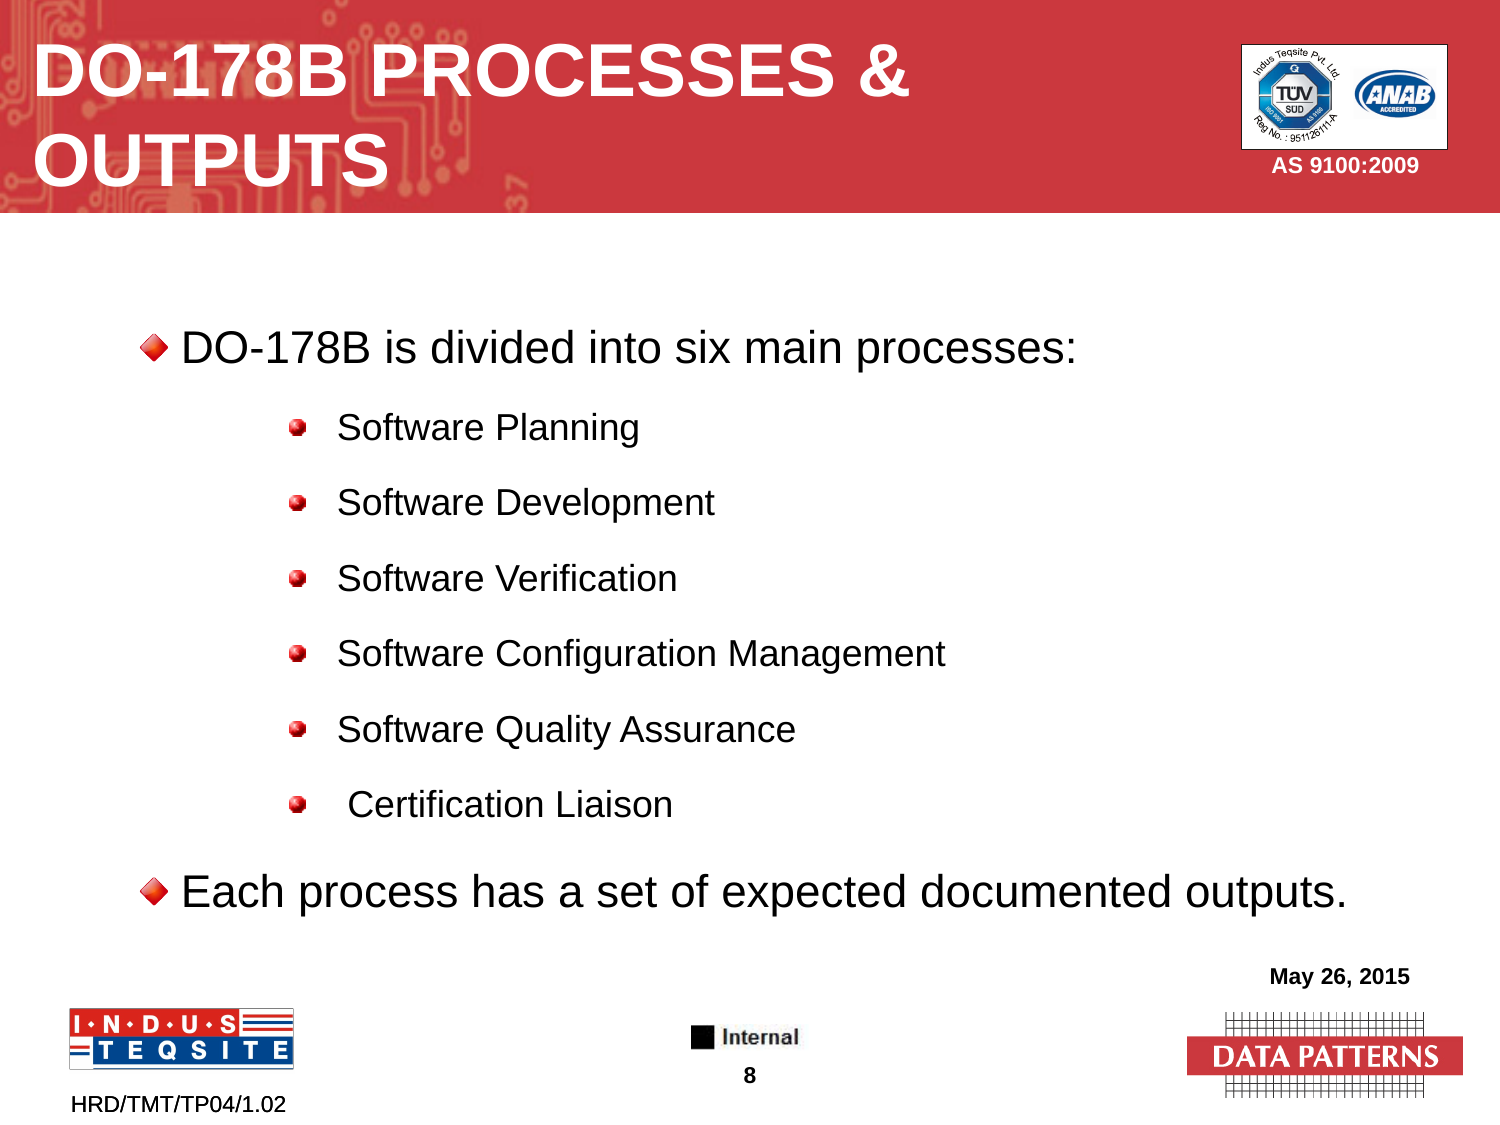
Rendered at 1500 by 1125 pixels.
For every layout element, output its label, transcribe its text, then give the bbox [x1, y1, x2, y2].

picture [691, 1024, 809, 1051]
picture [69, 1008, 295, 1074]
picture [1187, 1012, 1463, 1098]
list DO-178B is divided into six main processes: Software Planning Software Development Software Verification Software Configuration Management Software Quality Assurance Certification Liaison Each process has a set of expected documented outputs. [139, 239, 1415, 918]
picture [0, 0, 1500, 213]
text_box DO-178B PROCESSES & OUTPUTS [17, 14, 1238, 210]
